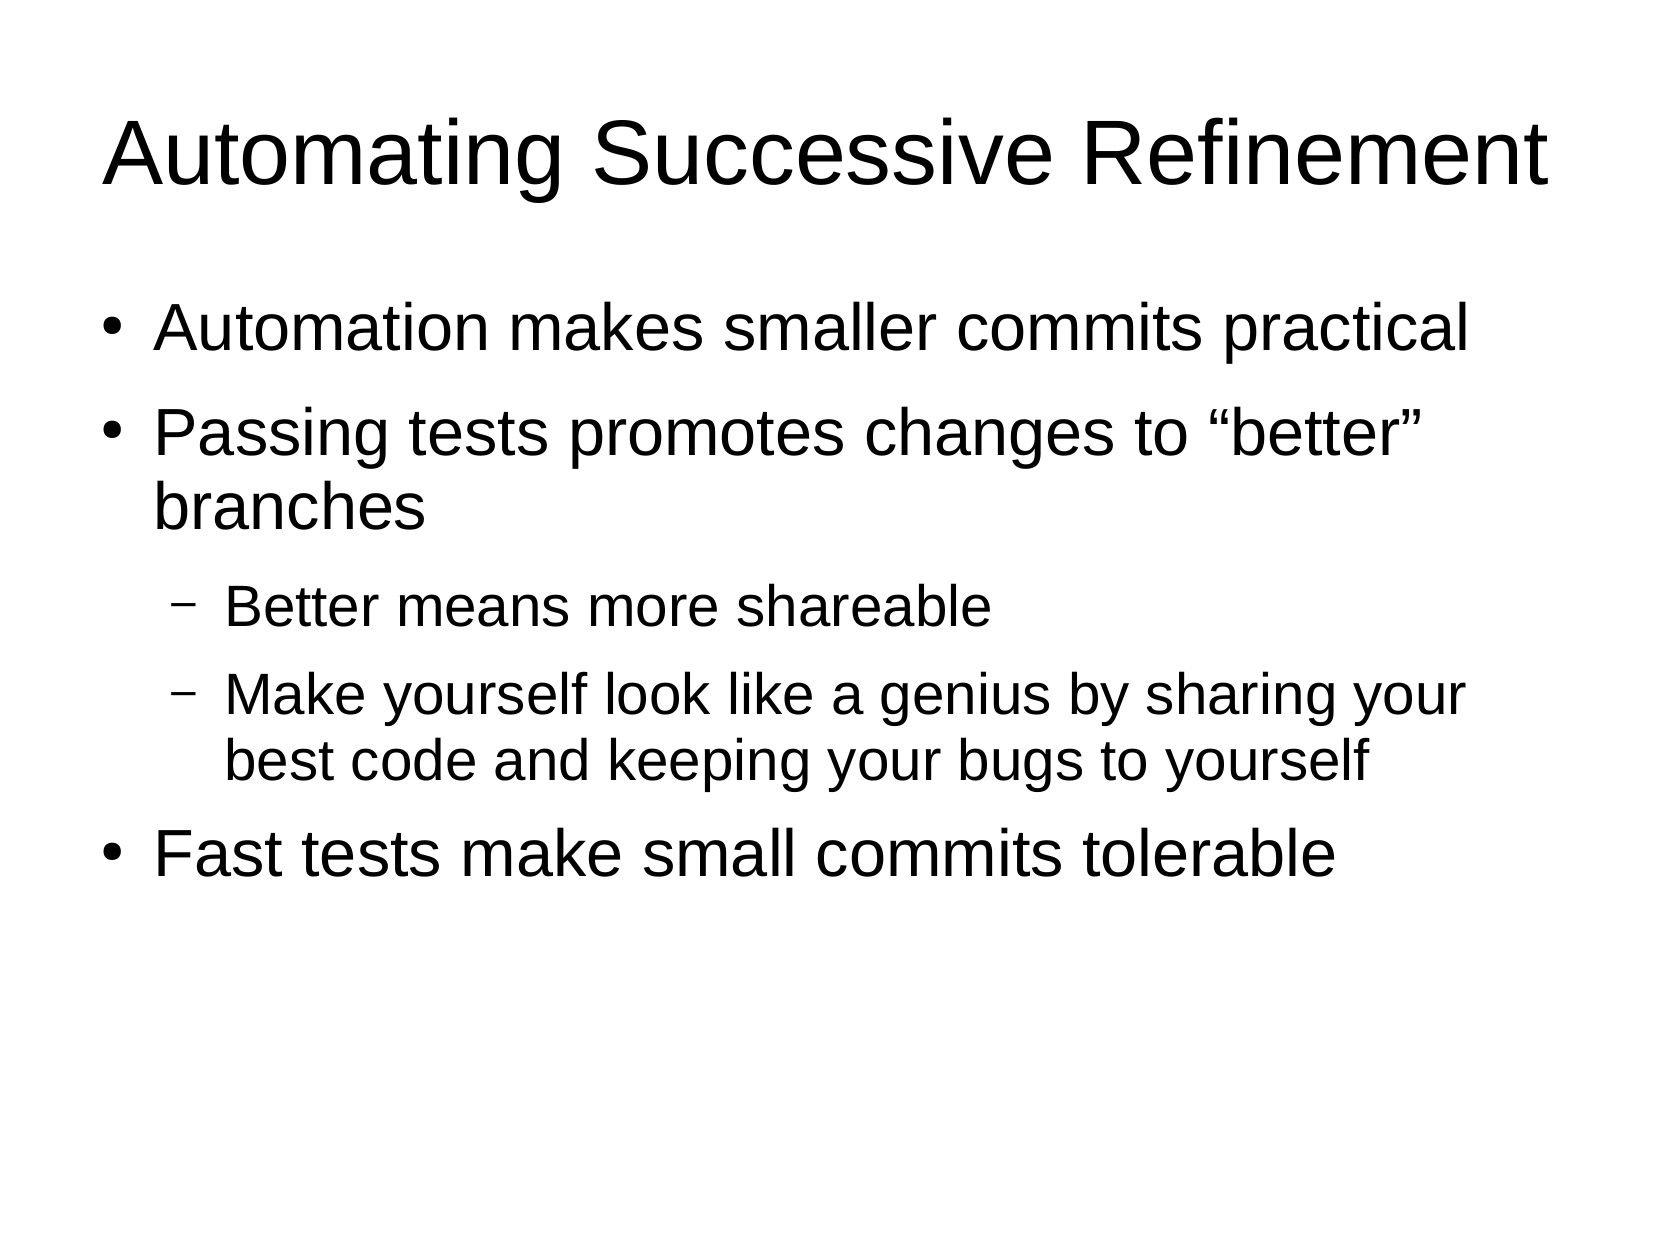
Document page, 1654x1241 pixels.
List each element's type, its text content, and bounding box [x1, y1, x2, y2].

title Automating Successive Refinement [82, 49, 1571, 257]
list Automation makes smaller commits practical Passing tests promotes changes to “better” branches Better means more shareable Make yourself look like a genius by sharing your best code and keeping your bugs to yourself Fast tests make small commits tolerable [82, 290, 1571, 1010]
